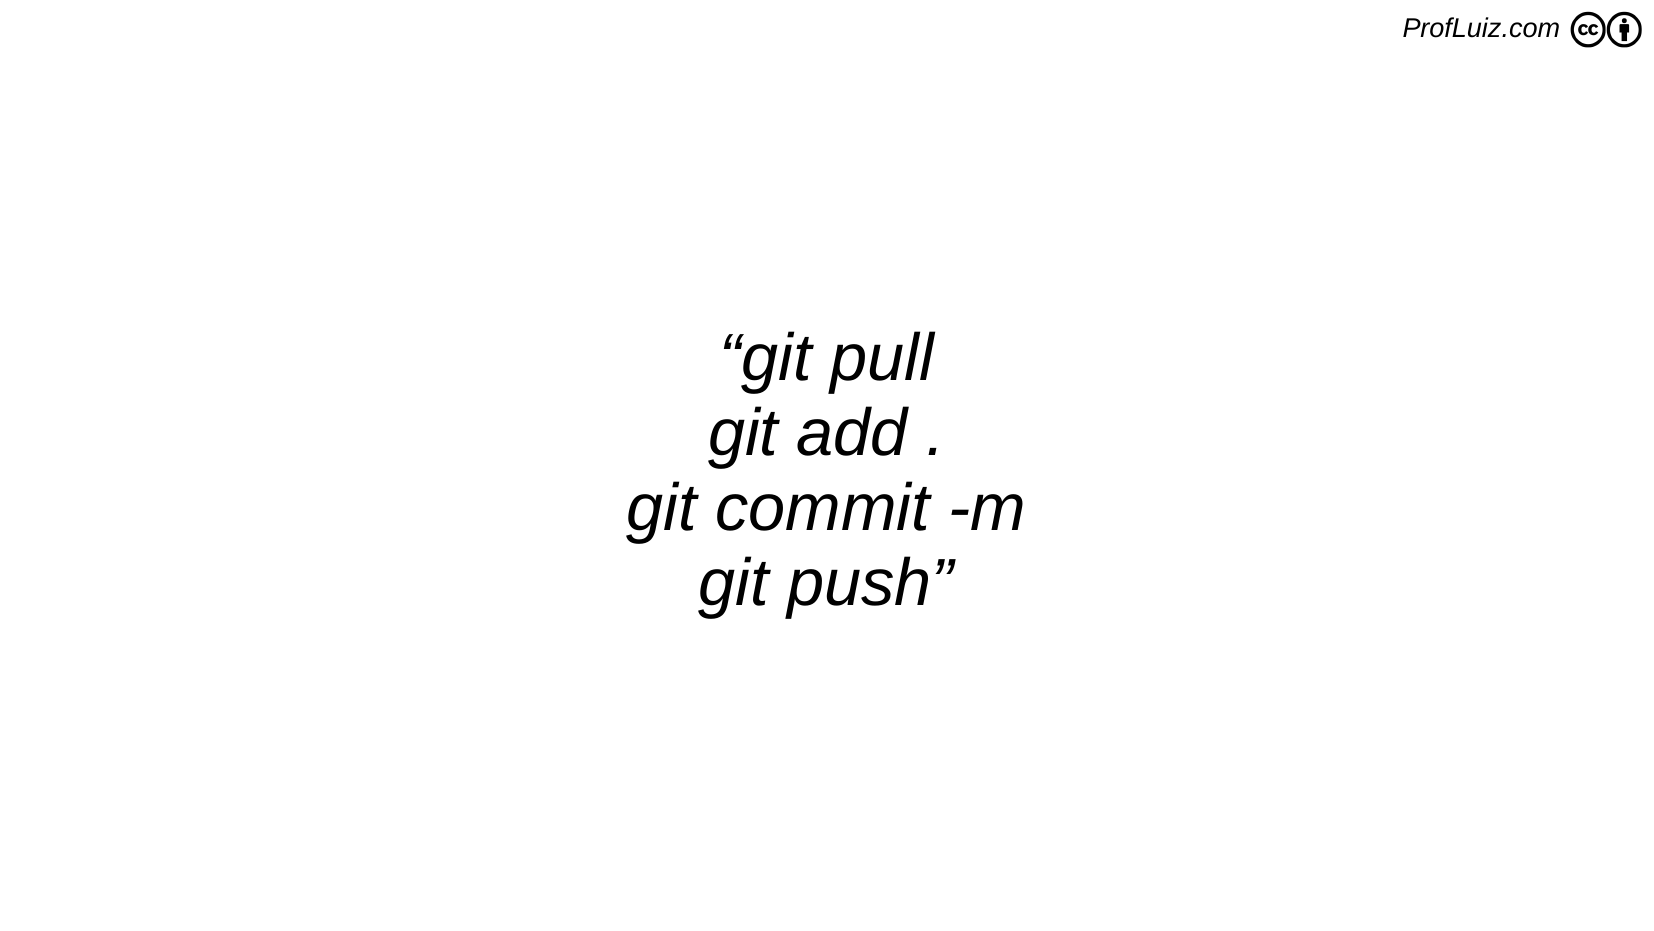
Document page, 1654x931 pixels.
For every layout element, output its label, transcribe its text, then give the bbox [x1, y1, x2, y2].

subtitle “git pull git add . git commit -m git push” [82, 254, 1571, 686]
picture [1570, 11, 1642, 48]
